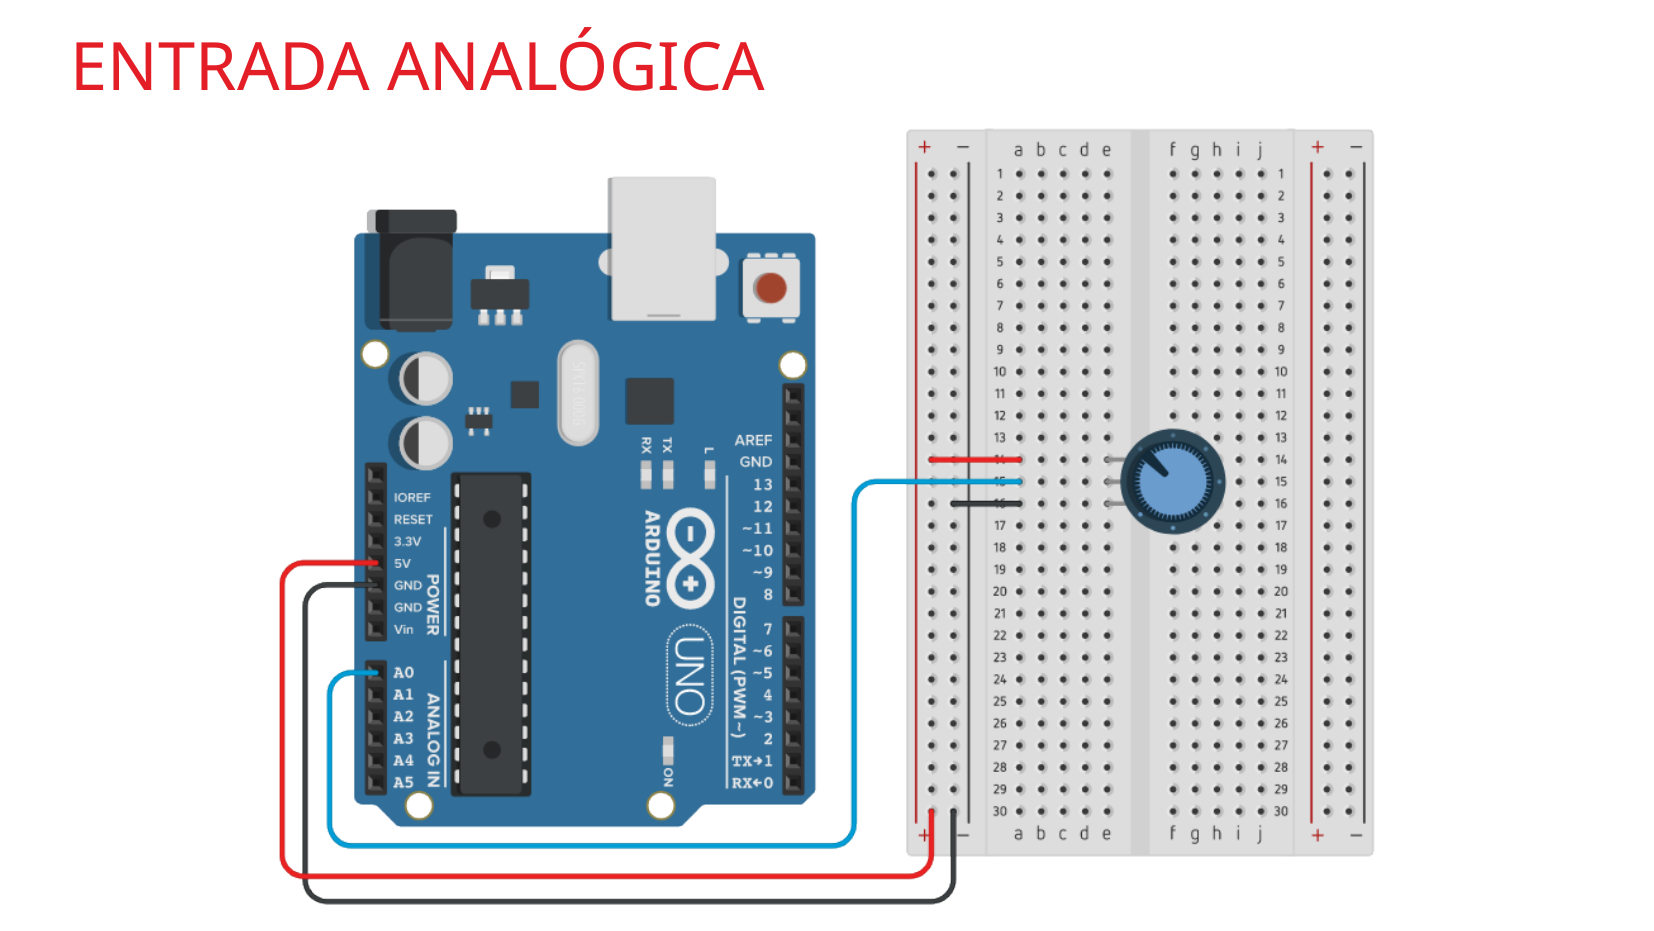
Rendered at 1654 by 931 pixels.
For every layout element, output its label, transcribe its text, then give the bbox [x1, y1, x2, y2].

title ENTRADA ANALÓGICA [70, 11, 1347, 118]
picture [258, 112, 1395, 924]
